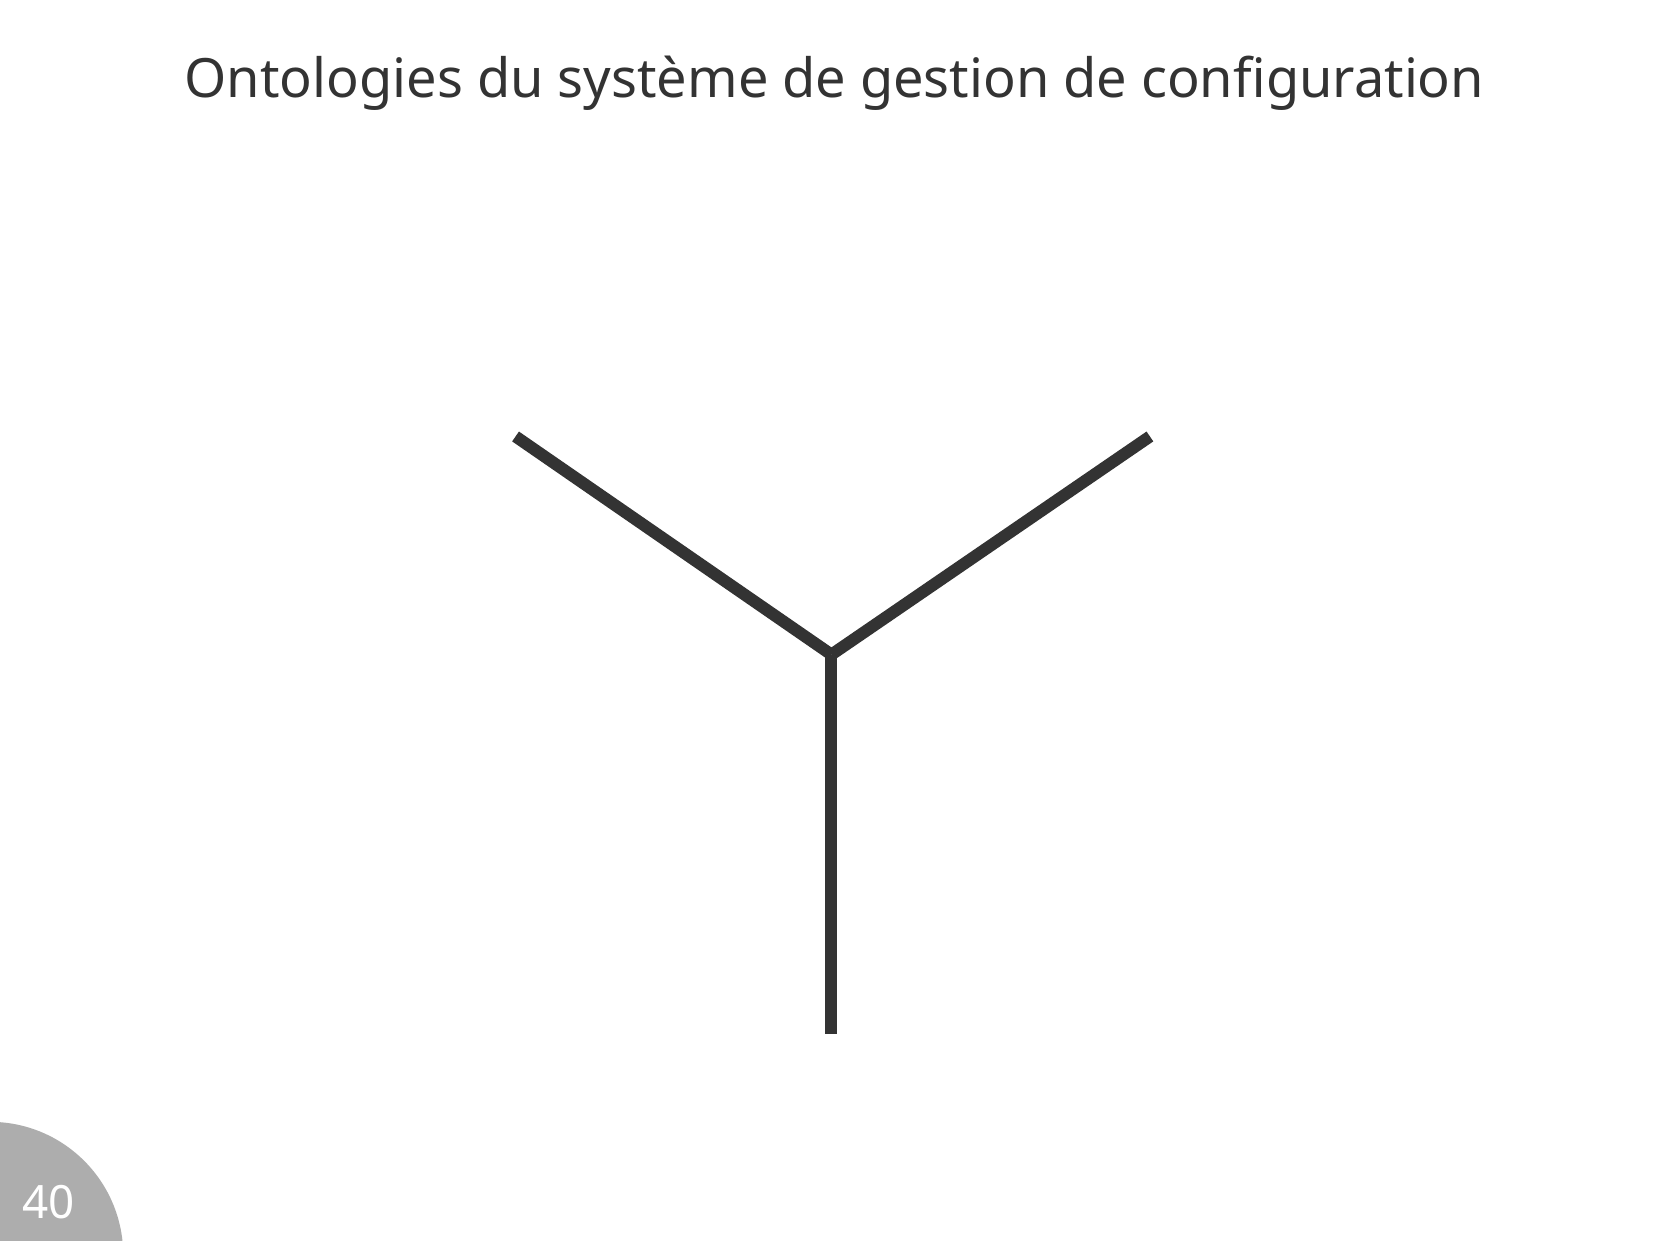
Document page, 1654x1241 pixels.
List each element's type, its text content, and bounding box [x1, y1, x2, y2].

text_box Ontologies du système de gestion de configuration [50, 3, 1621, 151]
